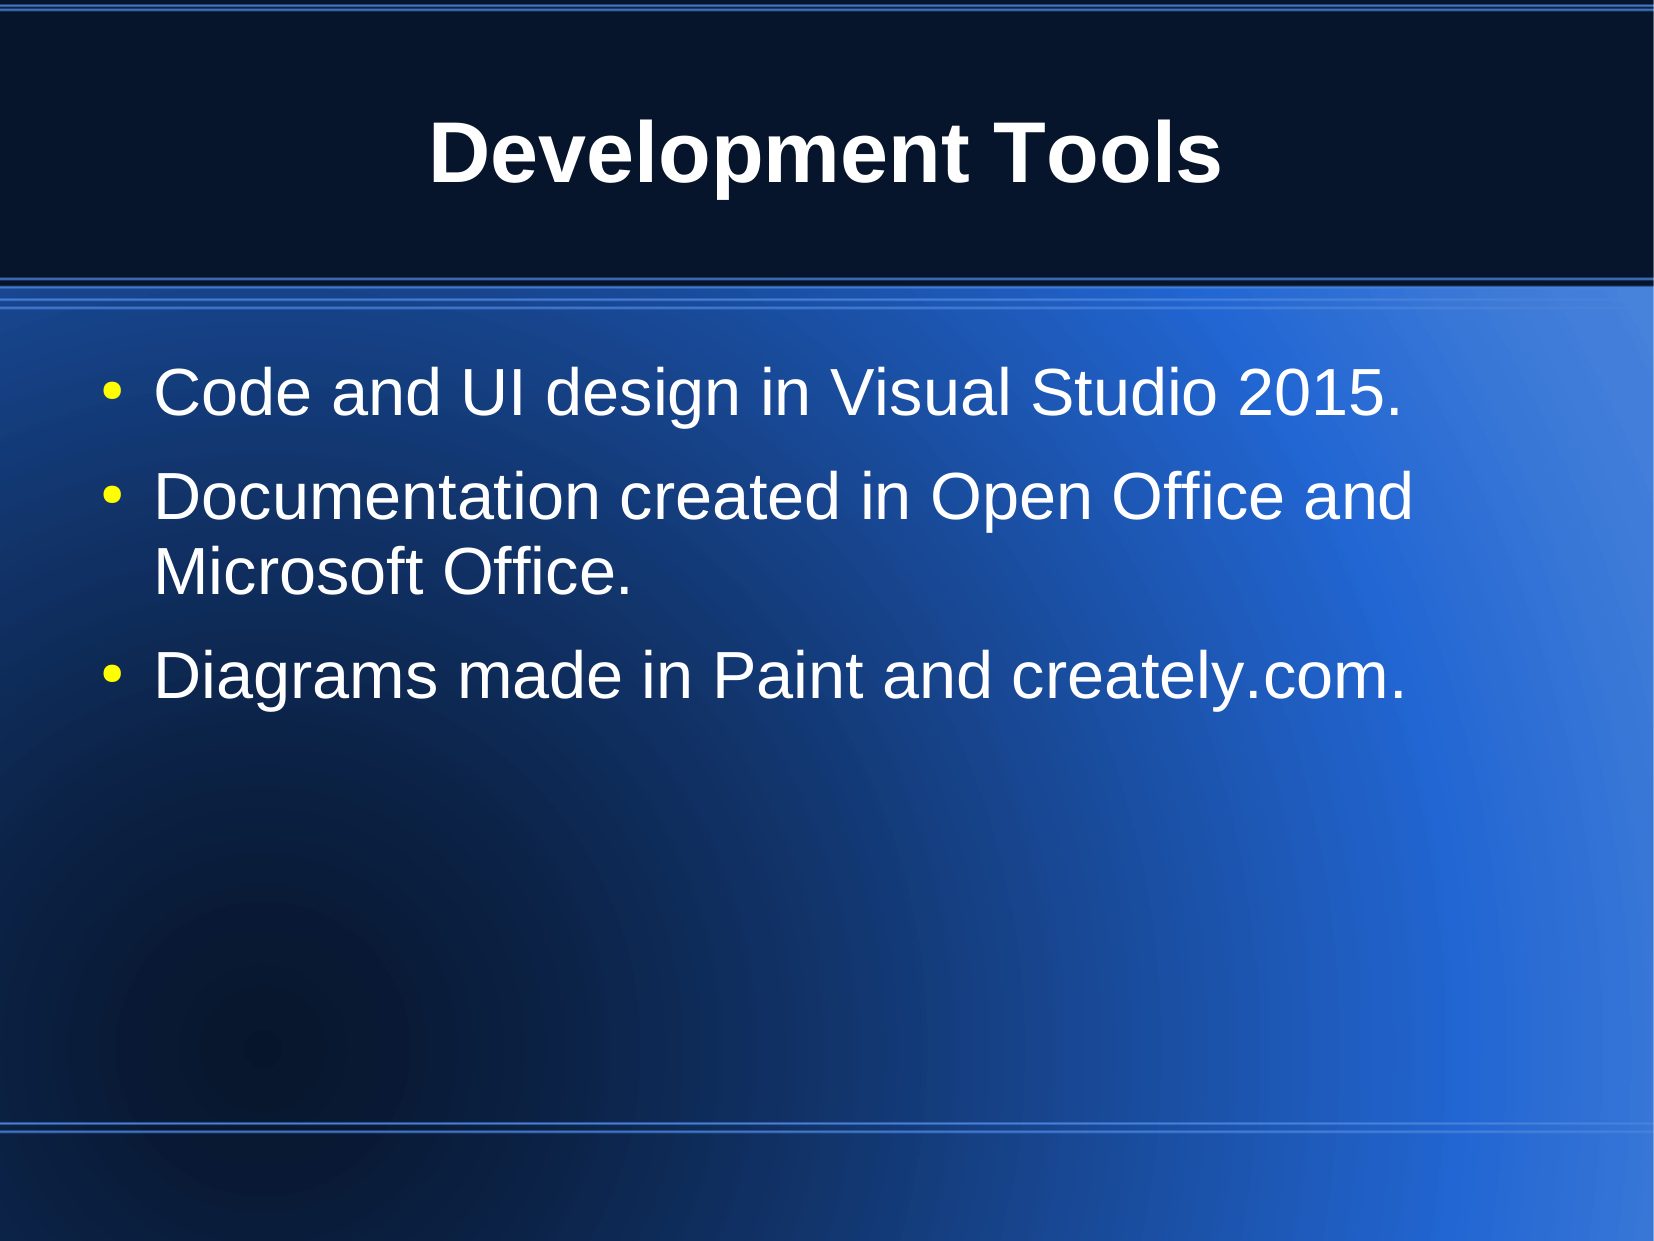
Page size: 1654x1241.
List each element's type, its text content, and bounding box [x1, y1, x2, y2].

list Code and UI design in Visual Studio 2015. Documentation created in Open Office and Microsoft Office. Diagrams made in Paint and creately.com. [82, 355, 1571, 1058]
title Development Tools [82, 49, 1571, 257]
picture [0, 0, 1654, 1241]
